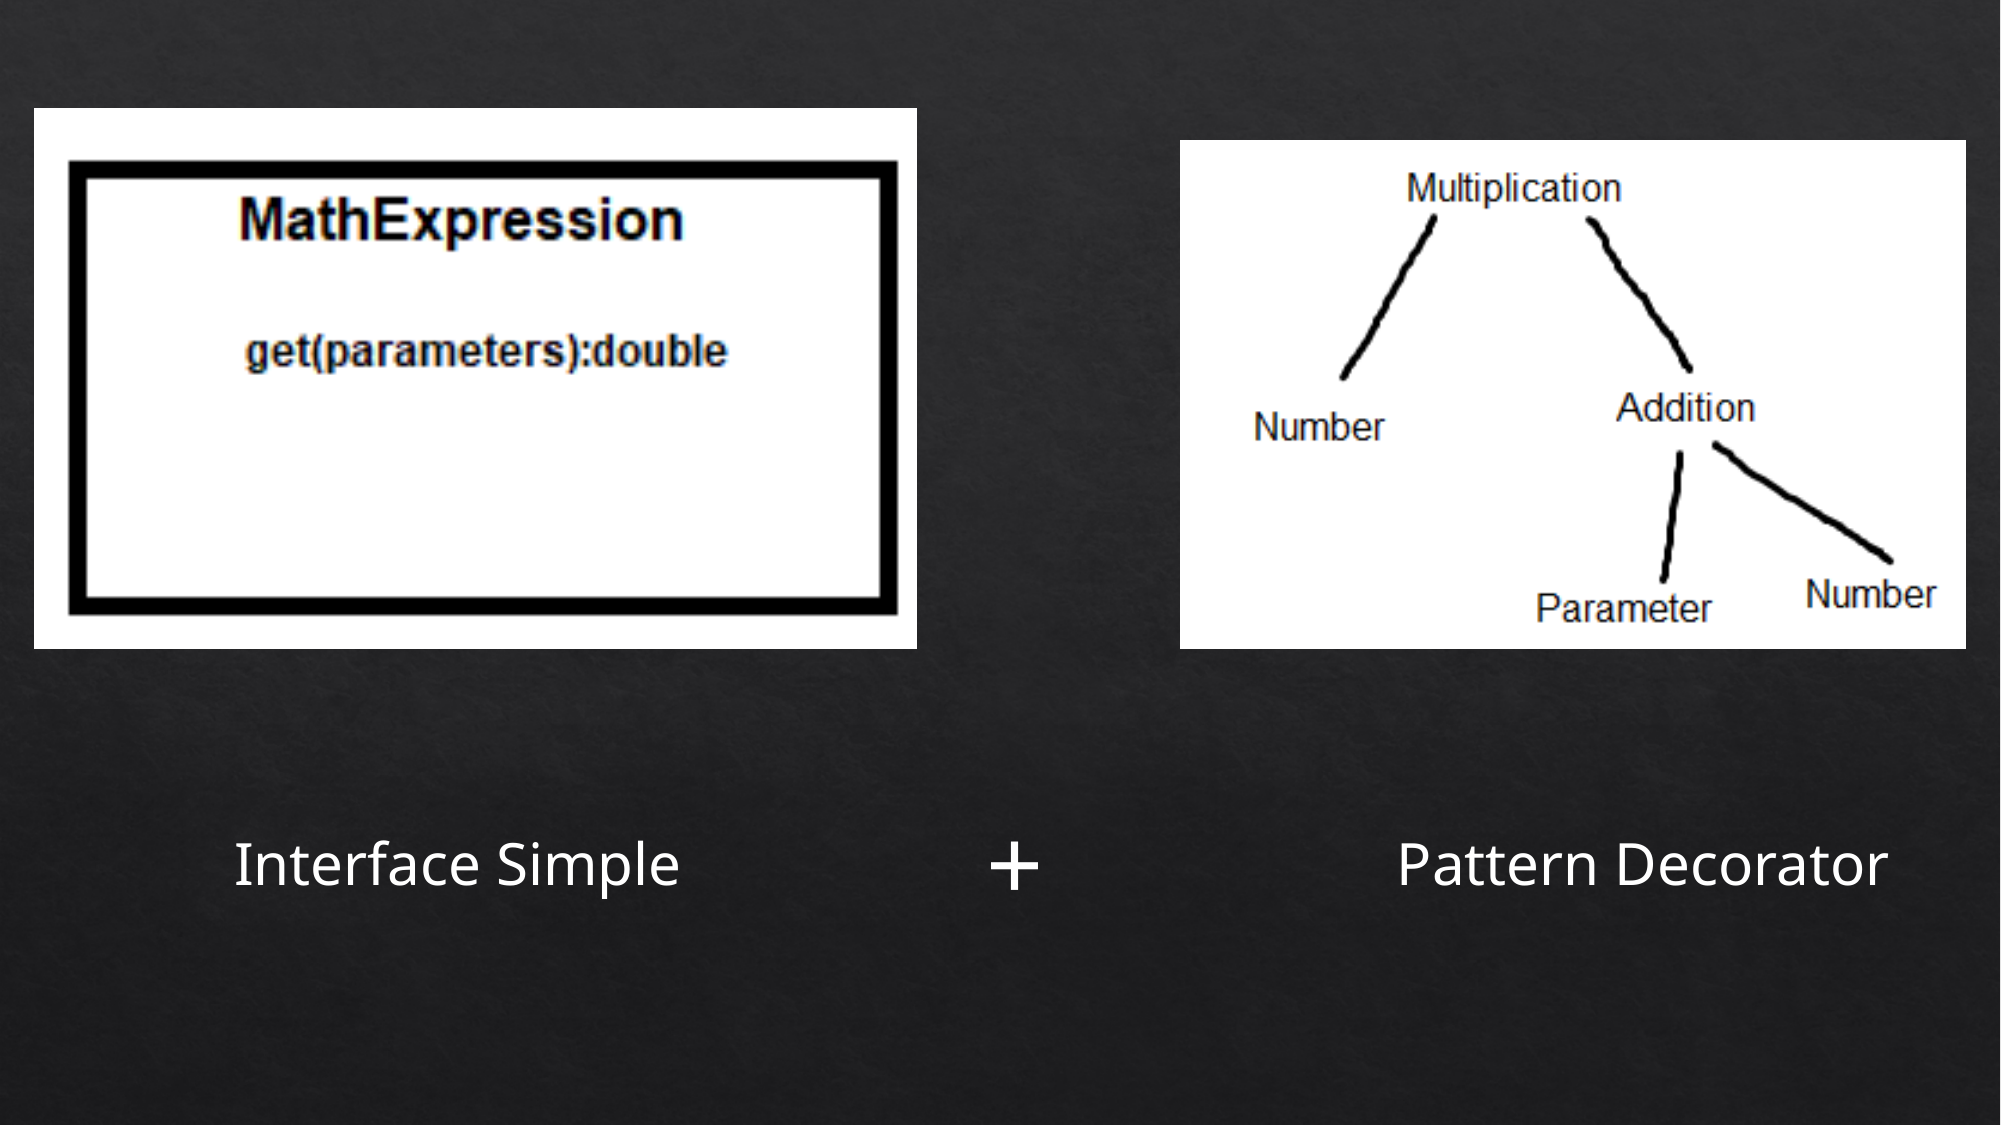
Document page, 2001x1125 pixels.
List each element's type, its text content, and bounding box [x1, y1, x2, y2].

text_box + [971, 793, 1069, 931]
picture [1180, 140, 1966, 649]
picture [34, 108, 917, 649]
text_box Pattern Decorator [1381, 819, 1863, 906]
text_box Interface Simple [219, 819, 658, 906]
